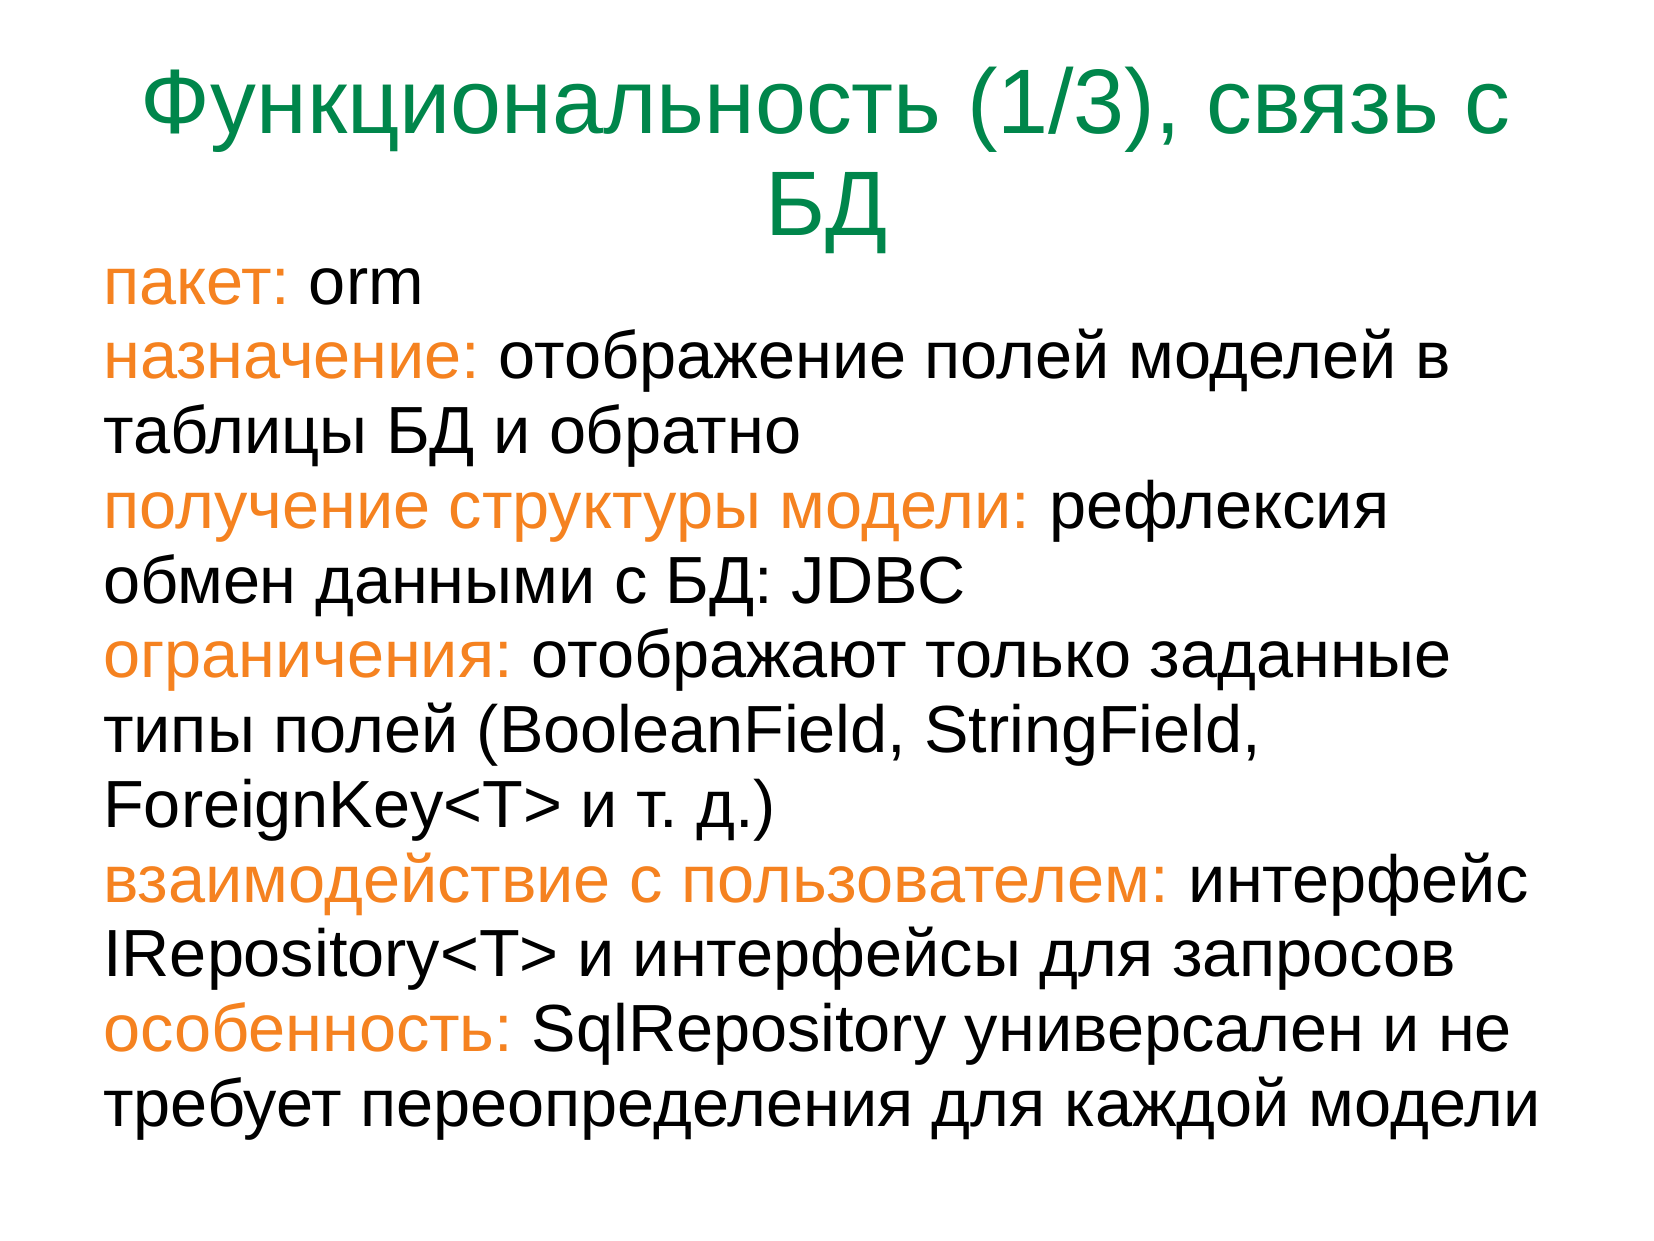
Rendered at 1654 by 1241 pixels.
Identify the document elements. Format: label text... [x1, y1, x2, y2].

text_box пакет: orm назначение: отображение полей моделей в таблицы БД и обратно получение структуры модели: рефлексия обмен данными с БД: JDBC ограничения: отображают только заданные типы полей (BooleanField, StringField, ForeignKey<T> и т. д.) взаимодействие с пользователем: интерфейс IRepository<T> и интерфейсы для запросов особенность: SqlRepository универсален и не требует переопределения для каждой модели [88, 236, 1595, 1142]
title Функциональность (1/3), связь с БД [82, 49, 1571, 257]
